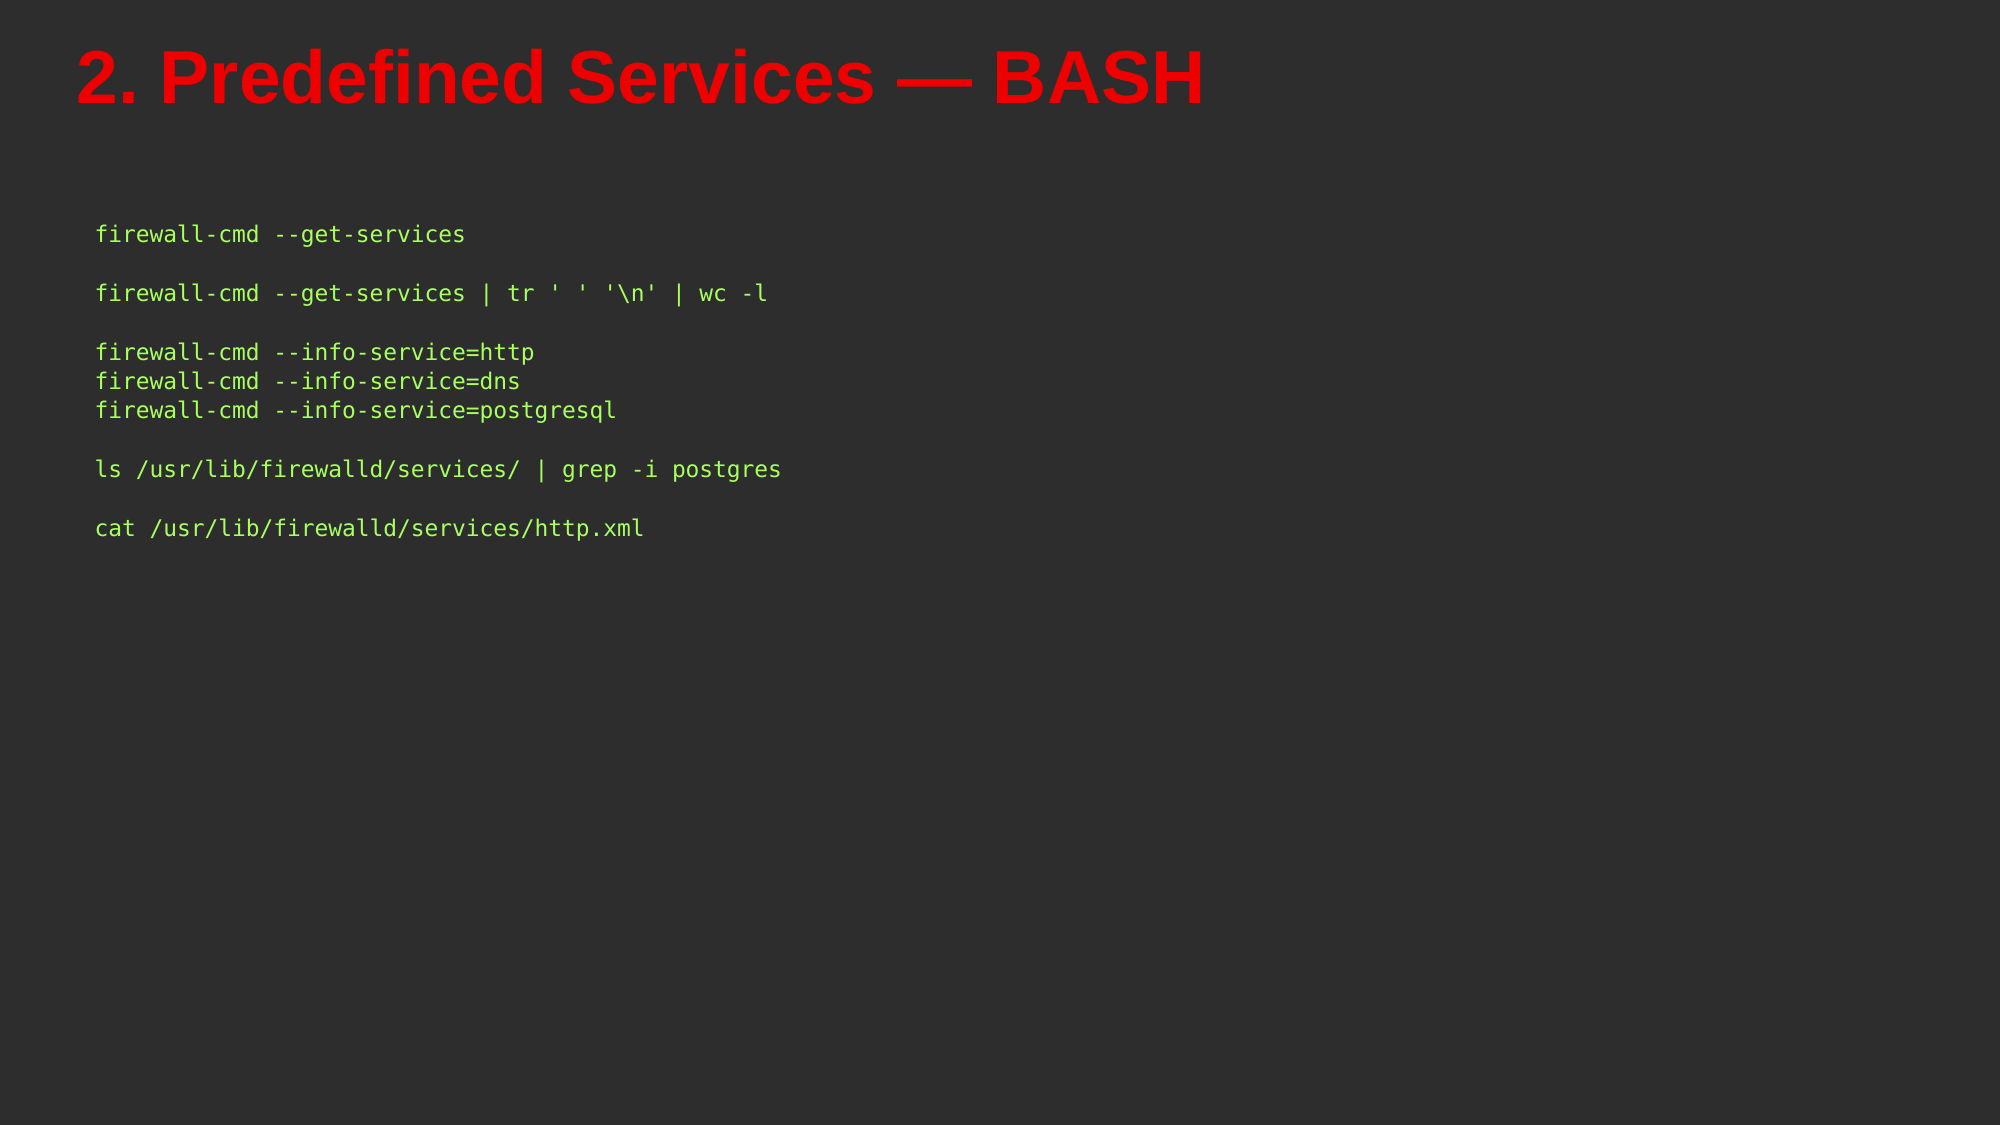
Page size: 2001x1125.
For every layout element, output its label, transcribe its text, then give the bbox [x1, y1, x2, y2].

text_box firewall-cmd --get-services firewall-cmd --get-services | tr ' ' '\n' | wc -l firewall-cmd --info-service=http firewall-cmd --info-service=dns firewall-cmd --info-service=postgresql ls /usr/lib/firewalld/services/ | grep -i postgres cat /usr/lib/firewalld/services/http.xml [59, 194, 1942, 1093]
text_box 2. Predefined Services — BASH [59, 23, 1942, 178]
